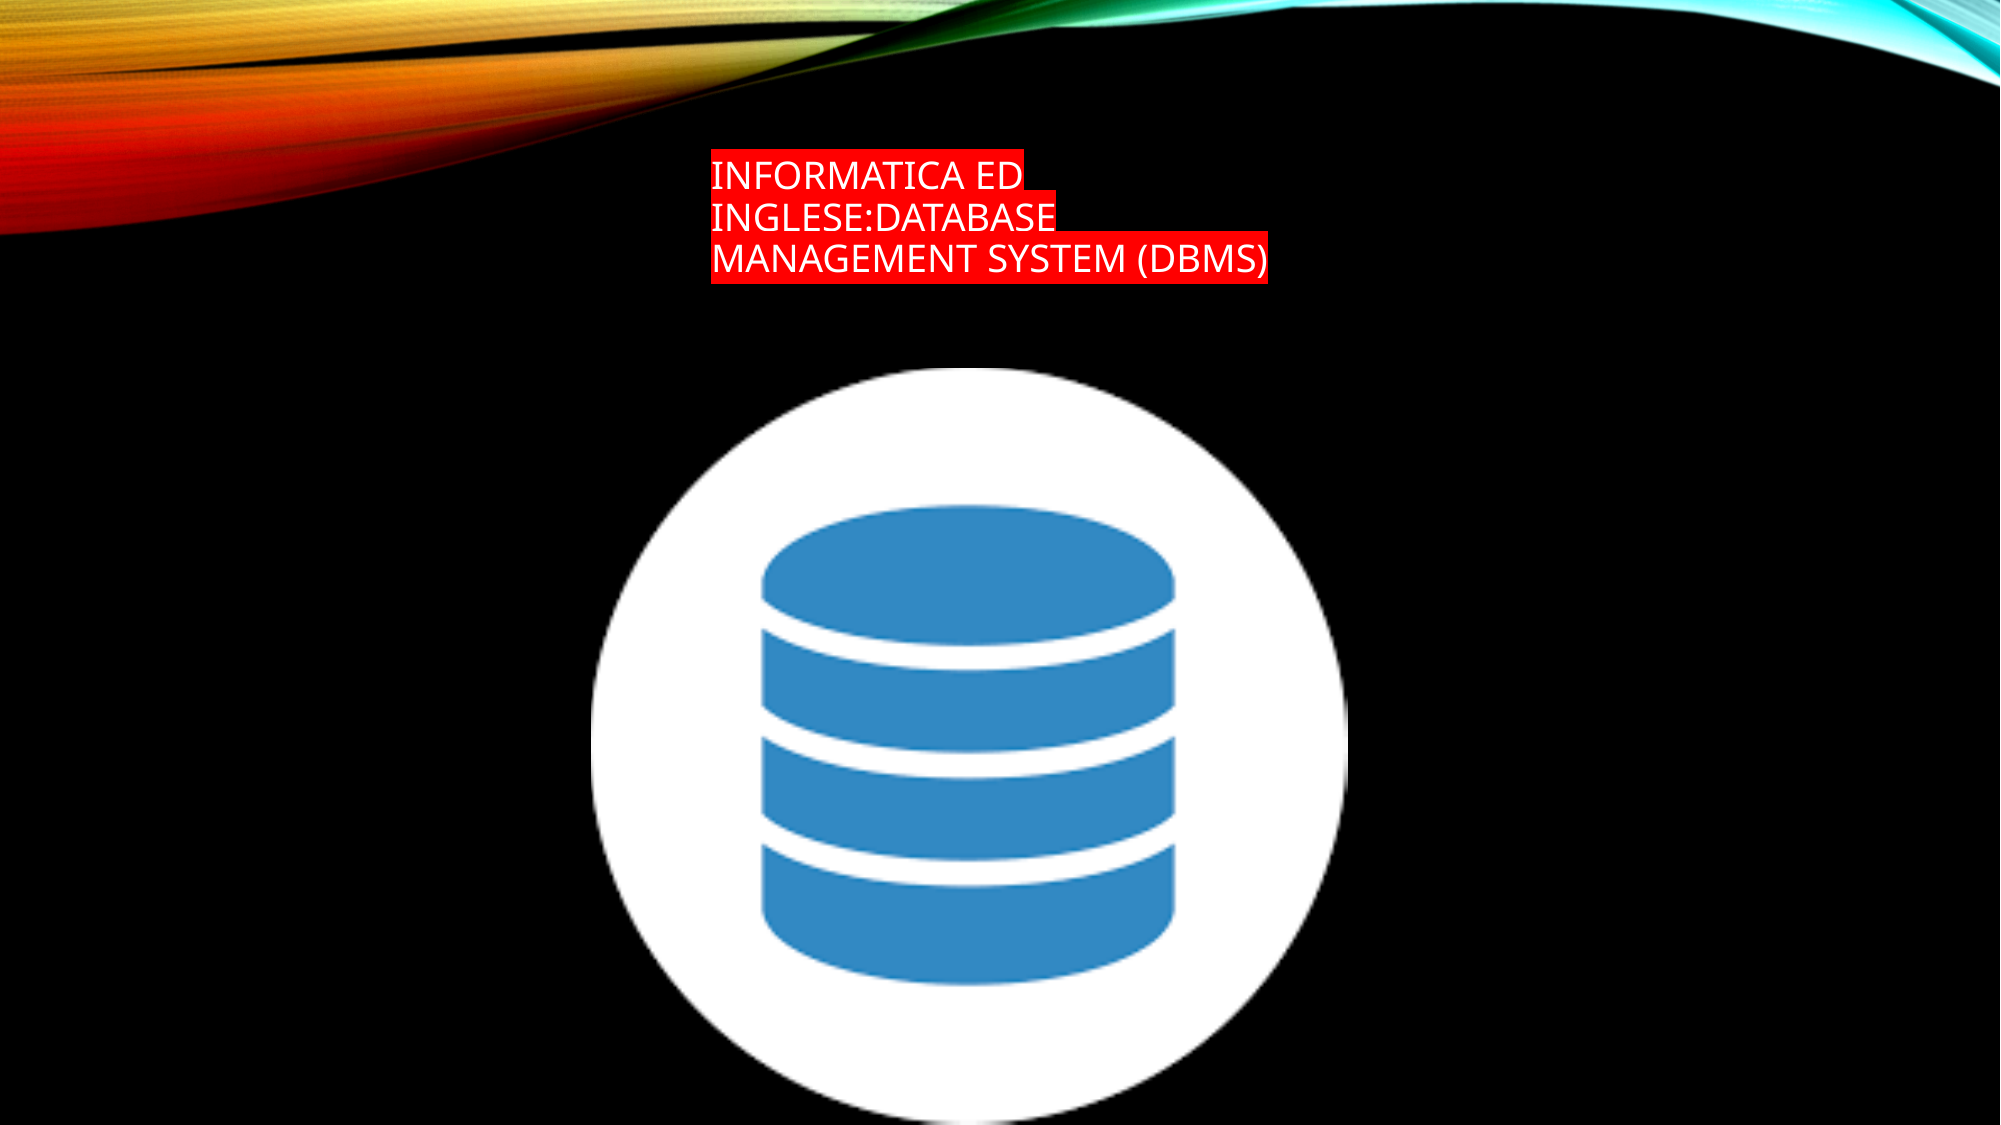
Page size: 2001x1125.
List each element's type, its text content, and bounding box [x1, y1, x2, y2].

title INFORMATICA ED INGLESE:DATABASE MANAGEMENT SYSTEM (DBMS) [696, 120, 1304, 289]
picture [591, 368, 1348, 1125]
